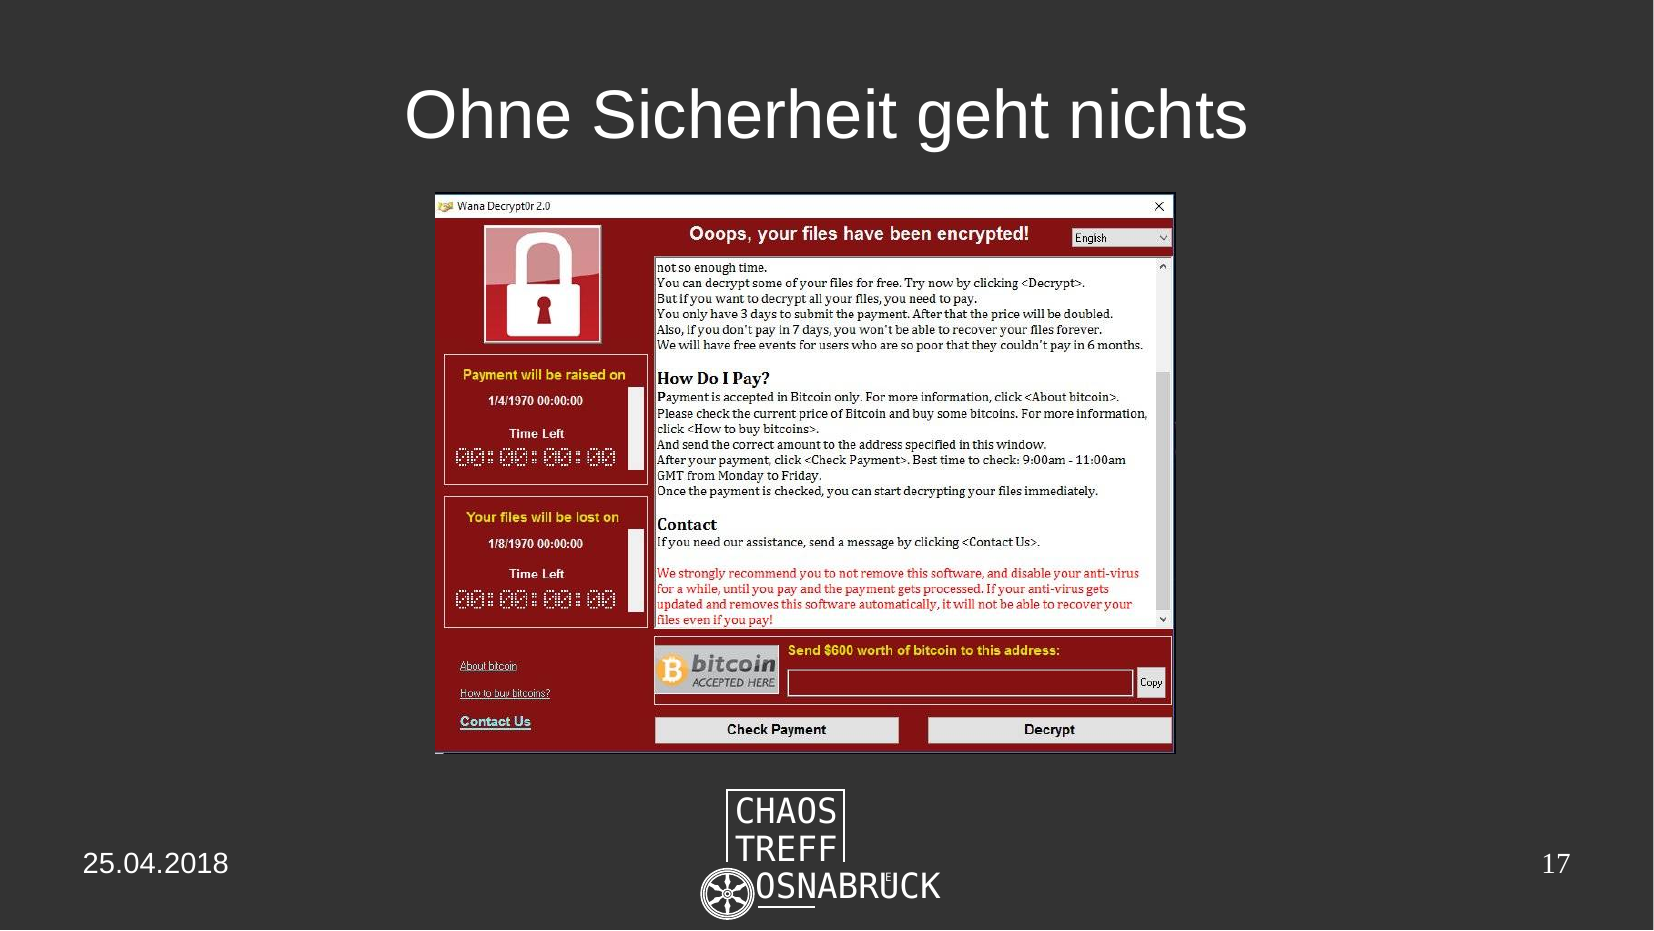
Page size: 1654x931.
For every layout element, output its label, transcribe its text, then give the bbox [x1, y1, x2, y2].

picture [435, 192, 1176, 754]
title Ohne Sicherheit geht nichts [82, 37, 1571, 193]
